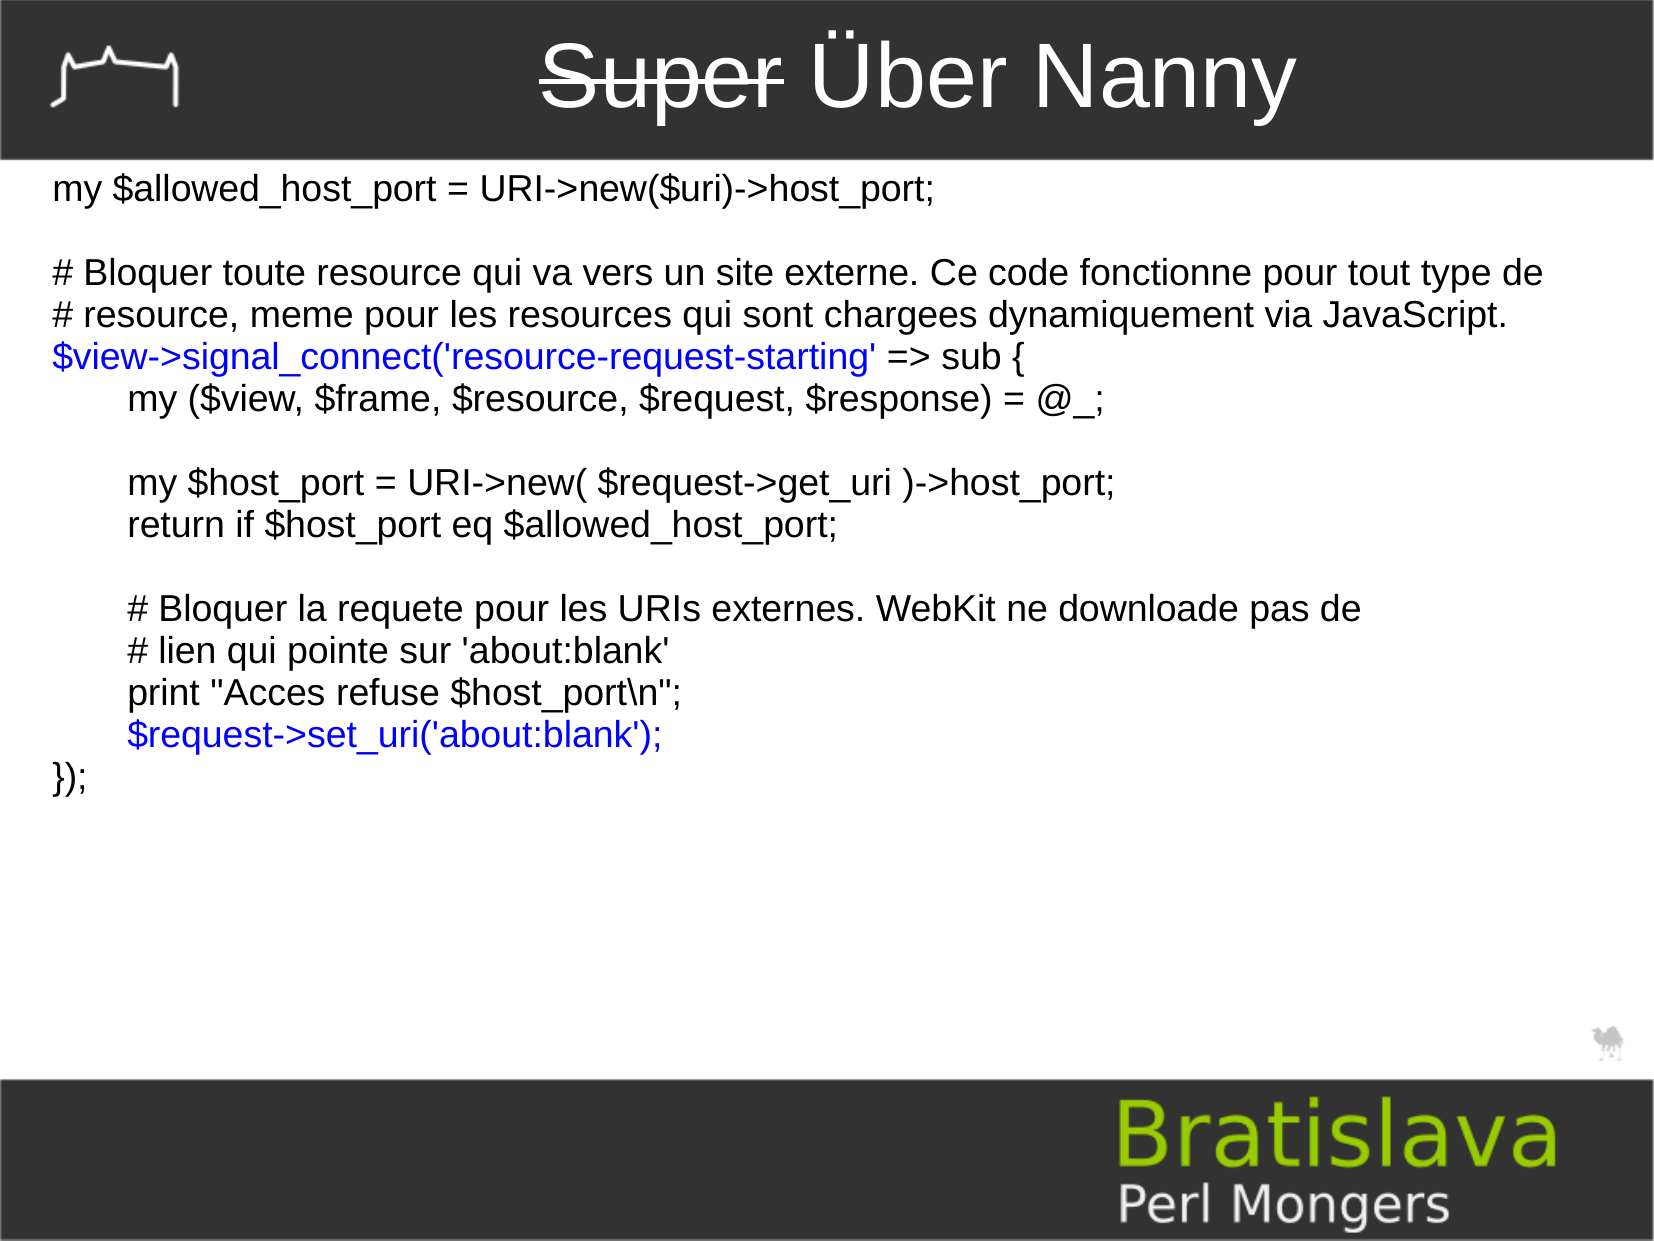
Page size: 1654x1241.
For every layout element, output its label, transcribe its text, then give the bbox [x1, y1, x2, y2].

text_box my $allowed_host_port = URI->new($uri)->host_port; # Bloquer toute resource qui va vers un site externe. Ce code fonctionne pour tout type de # resource, meme pour les resources qui sont chargees dynamiquement via JavaScript. $view->signal_connect('resource-request-starting' => sub { my ($view, $frame, $resource, $request, $response) = @_; my $host_port = URI->new( $request->get_uri )->host_port; return if $host_port eq $allowed_host_port; # Bloquer la requete pour les URIs externes. WebKit ne downloade pas de # lien qui pointe sur 'about:blank' print "Acces refuse $host_port\n"; $request->set_uri('about:blank'); }); [37, 160, 1651, 997]
title Super Über Nanny [193, 24, 1645, 128]
picture [0, 0, 1654, 1241]
